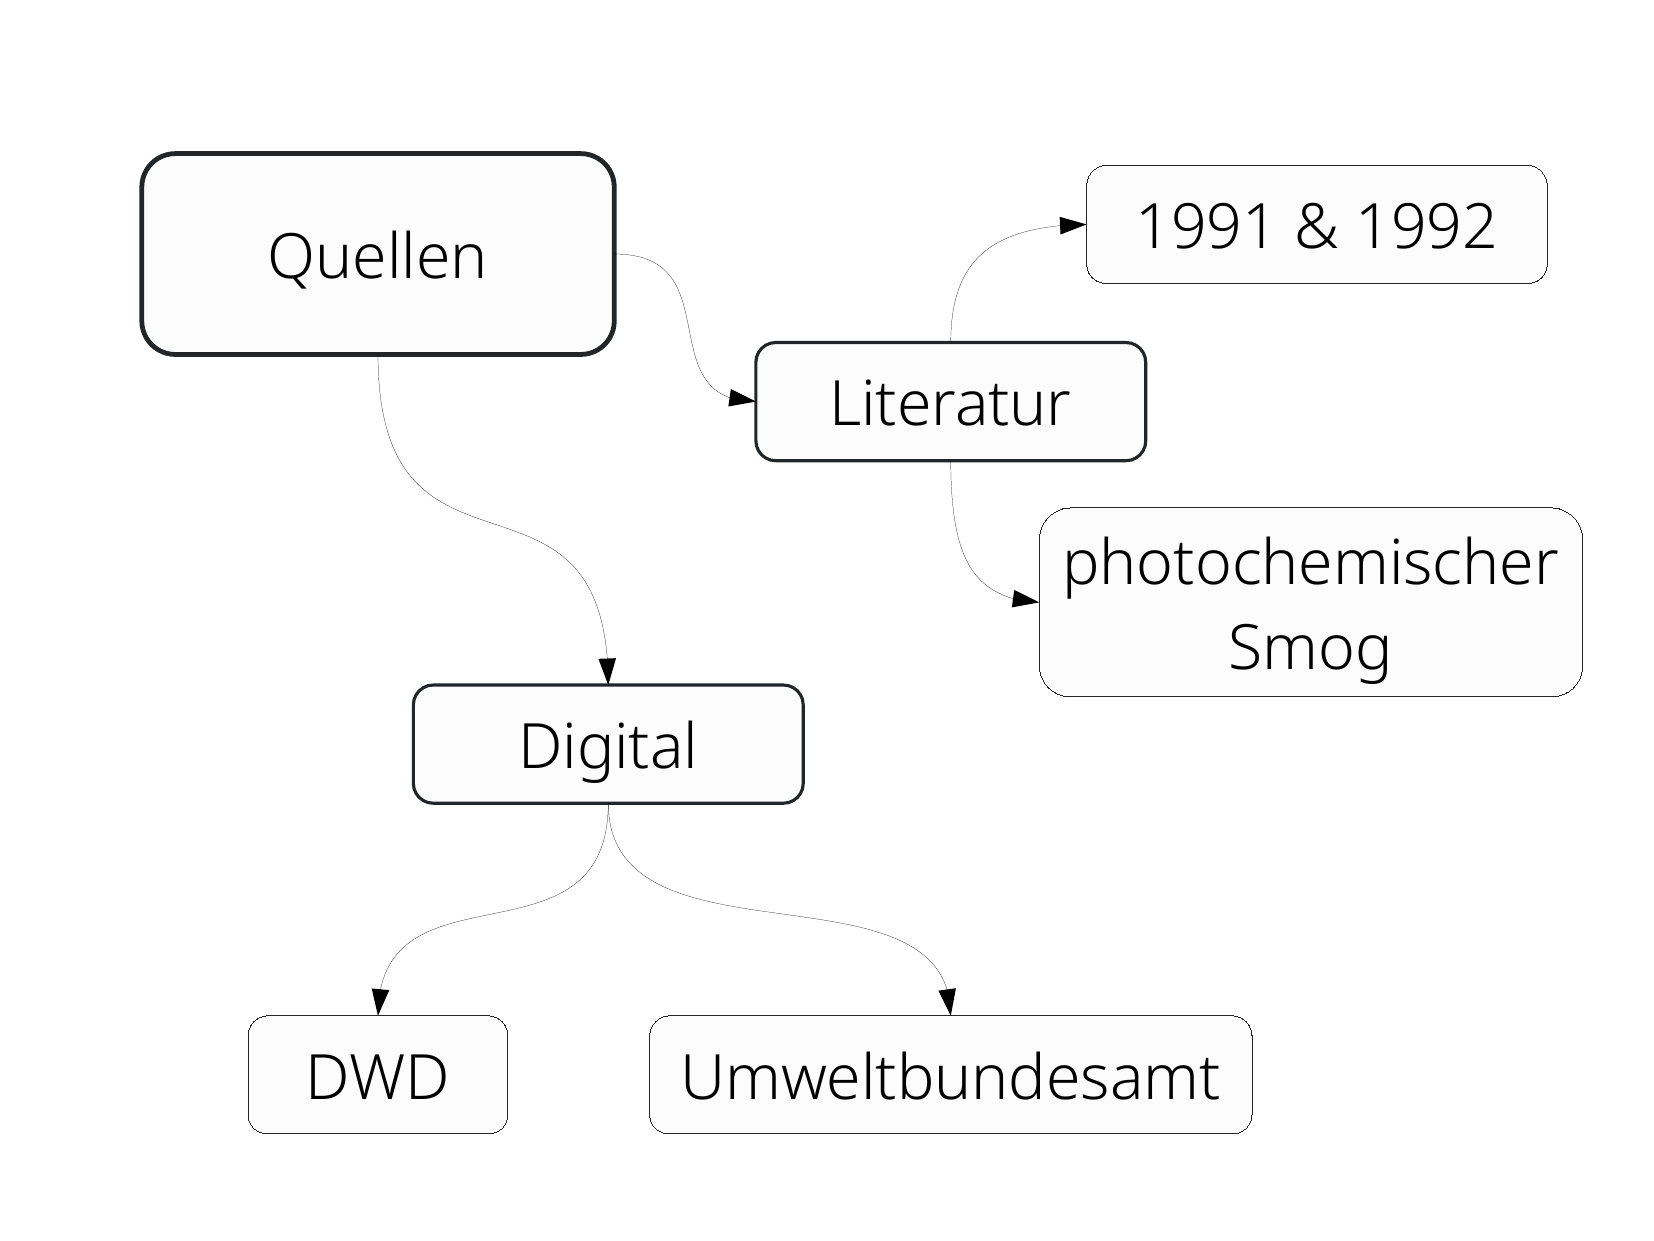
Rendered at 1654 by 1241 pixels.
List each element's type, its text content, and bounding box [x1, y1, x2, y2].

text_box Digital [413, 685, 804, 804]
text_box Literatur [755, 342, 1146, 461]
text_box photochemischer Smog [1039, 507, 1583, 697]
text_box DWD [248, 1015, 508, 1134]
text_box Umweltbundesamt [649, 1015, 1253, 1134]
text_box 1991 & 1992 [1086, 165, 1548, 284]
text_box Quellen [141, 153, 615, 355]
